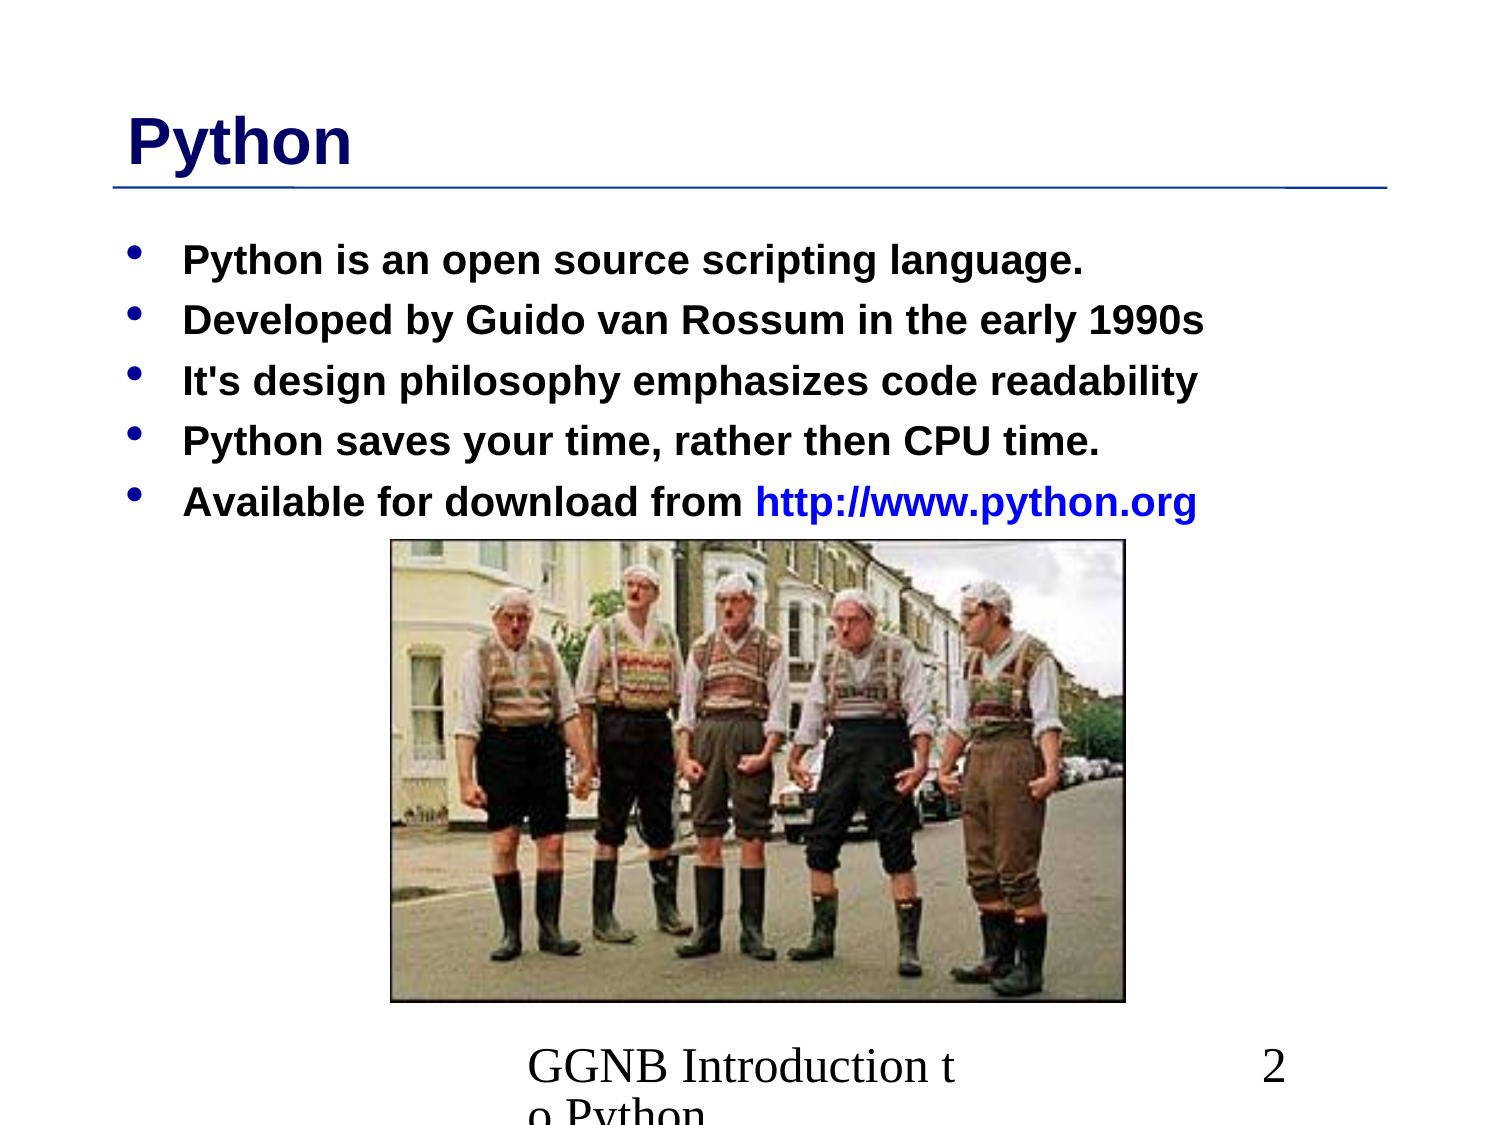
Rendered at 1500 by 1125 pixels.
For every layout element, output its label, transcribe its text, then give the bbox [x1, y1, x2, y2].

picture [390, 539, 1126, 1003]
title Python [112, 89, 1388, 185]
list Python is an open source scripting language. Developed by Guido van Rossum in the early 1990s It's design philosophy emphasizes code readability Python saves your time, rather then CPU time. Available for download from http://www.python.org [112, 224, 1450, 901]
